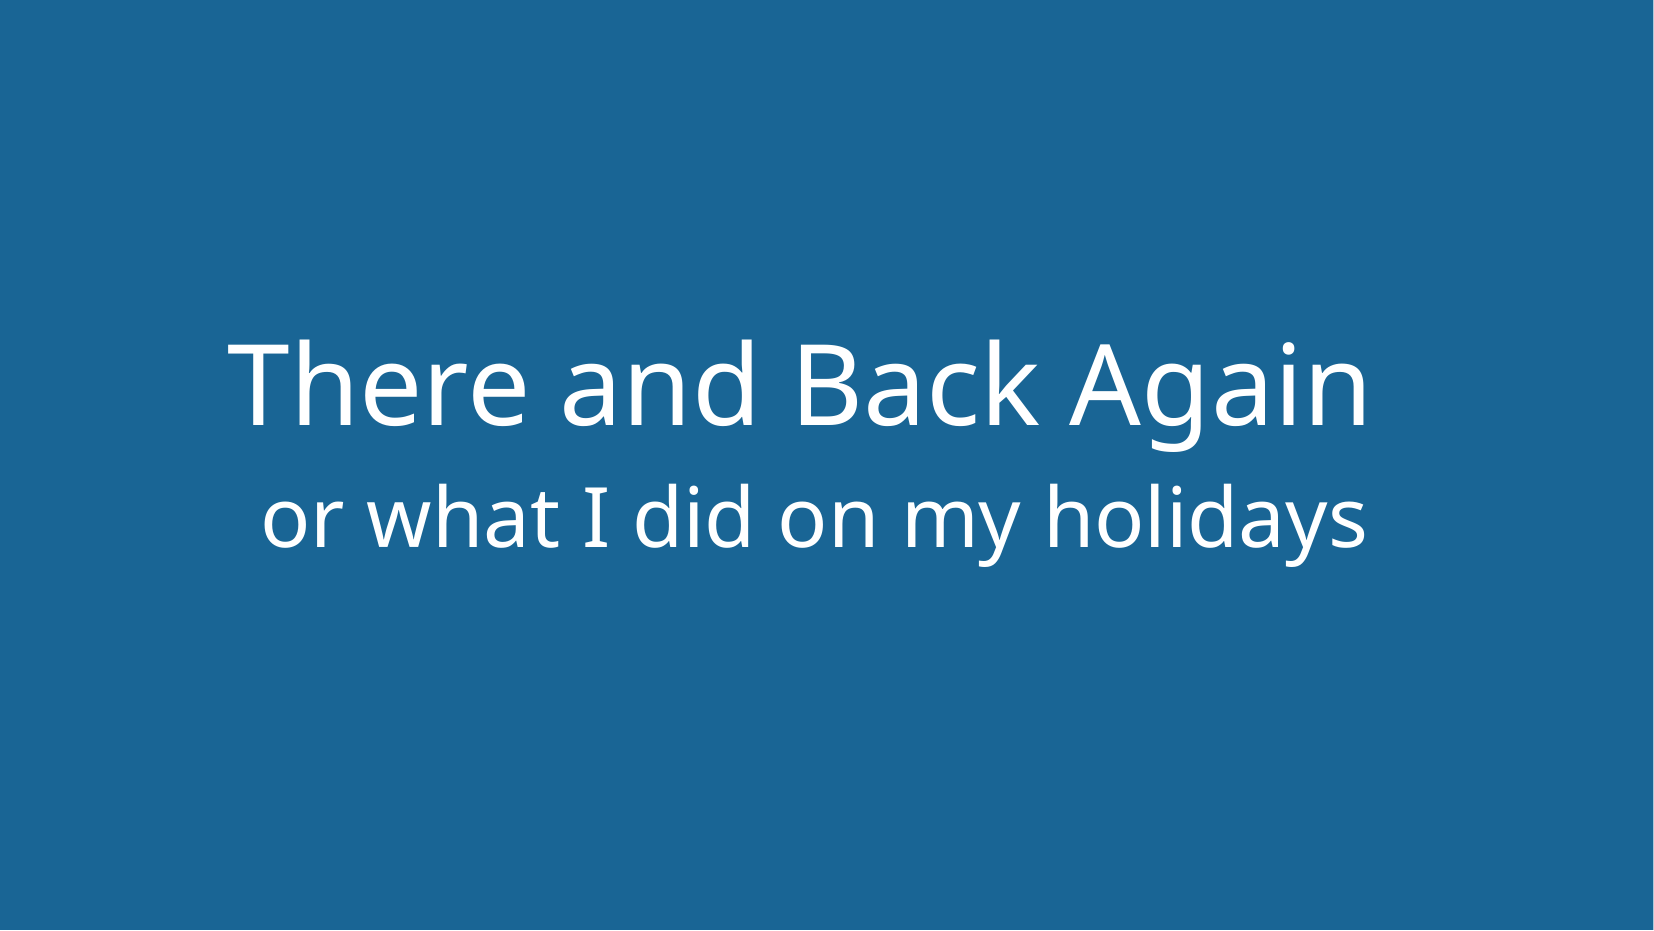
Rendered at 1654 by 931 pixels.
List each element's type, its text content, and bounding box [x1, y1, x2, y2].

subtitle There and Back Again or what I did on my holidays [70, 169, 1559, 709]
